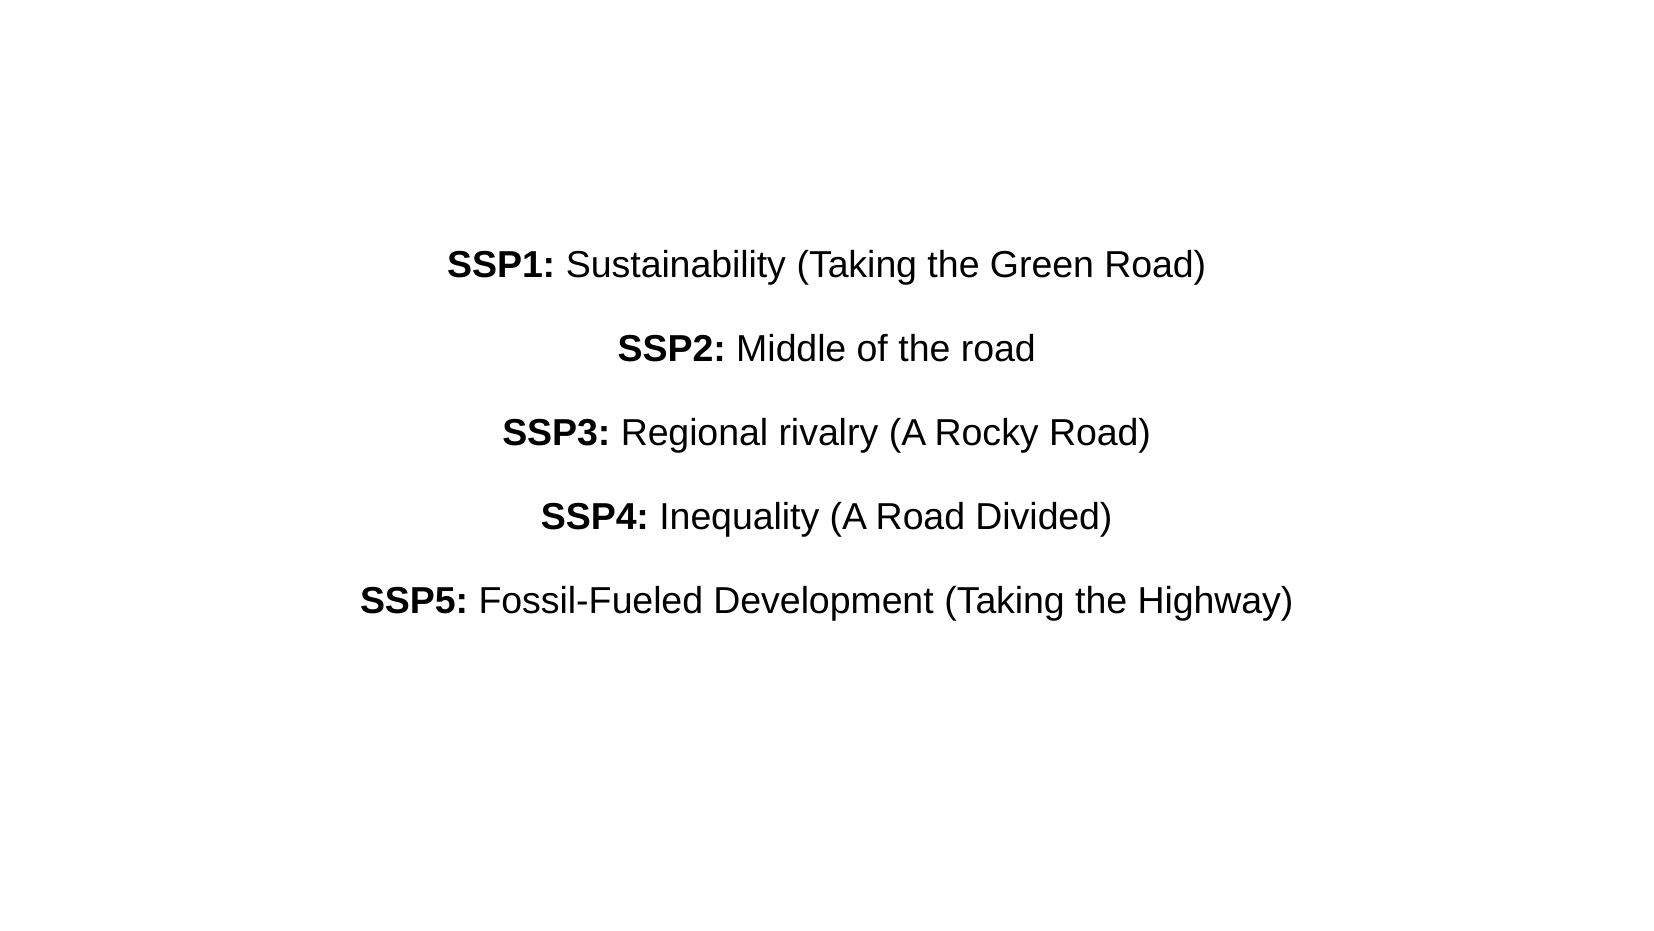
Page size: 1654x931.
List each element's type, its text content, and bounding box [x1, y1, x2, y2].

text_box SSP1: Sustainability (Taking the Green Road) SSP2: Middle of the road SSP3: Regional rivalry (A Rocky Road) SSP4: Inequality (A Road Divided) SSP5: Fossil-Fueled Development (Taking the Highway) [59, 236, 1595, 713]
